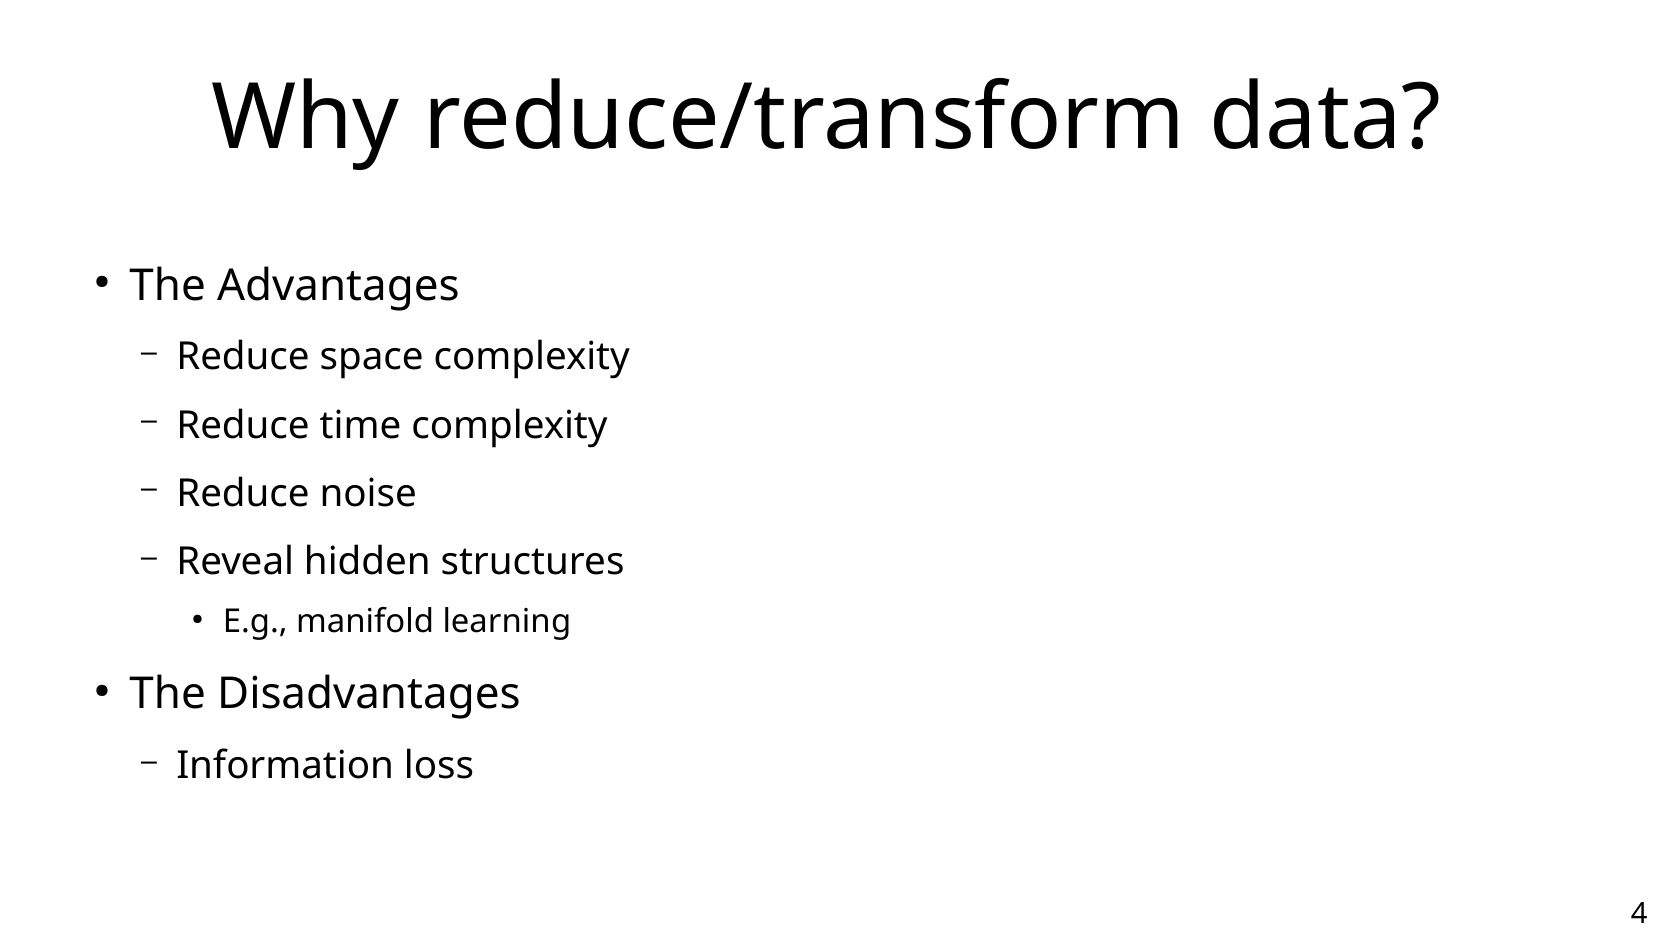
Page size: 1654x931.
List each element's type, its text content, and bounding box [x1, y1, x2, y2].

title Why reduce/transform data? [82, 1, 1571, 226]
list The Advantages Reduce space complexity Reduce time complexity Reduce noise Reveal hidden structures E.g., manifold learning The Disadvantages Information loss [82, 253, 1571, 793]
